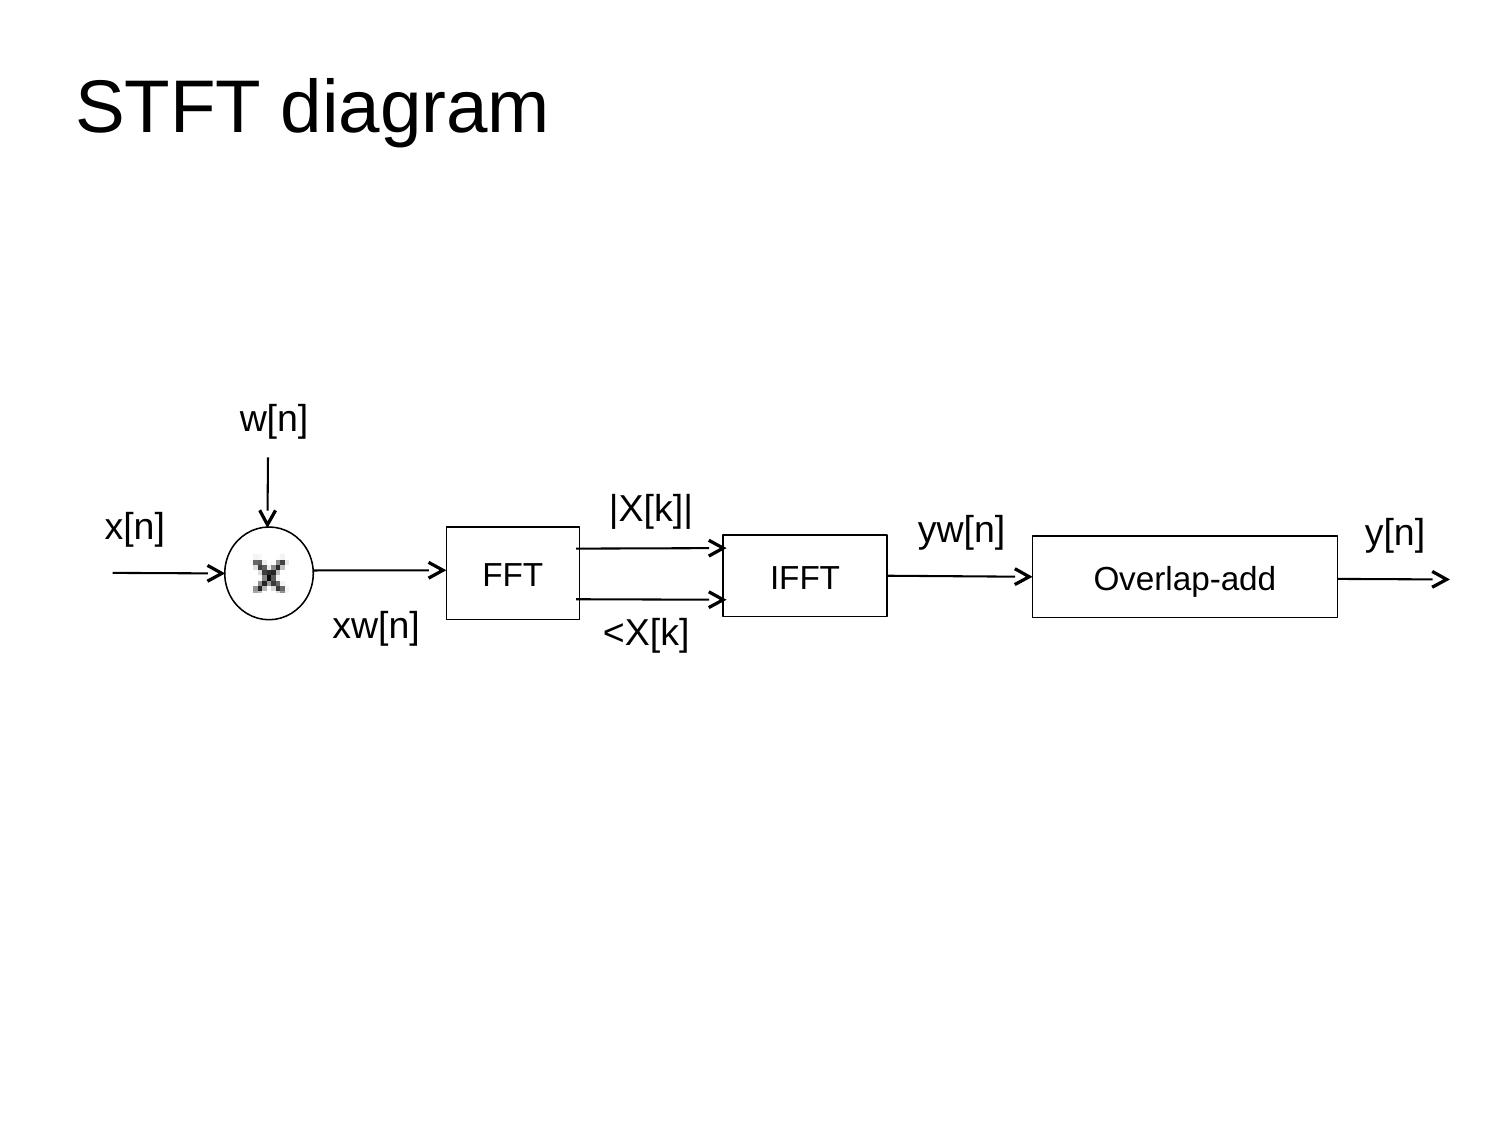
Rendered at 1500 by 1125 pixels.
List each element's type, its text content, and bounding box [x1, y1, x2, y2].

text_box yw[n] [903, 500, 1021, 558]
text_box Overlap-add [1032, 536, 1338, 618]
text_box w[n] [225, 389, 324, 447]
text_box xw[n] [317, 597, 436, 655]
picture [240, 539, 295, 593]
text_box x[n] [89, 498, 181, 555]
text_box y[n] [1350, 504, 1441, 561]
text_box |X[k]| [594, 479, 708, 537]
text_box FFT [446, 526, 580, 620]
text_box IFFT [722, 535, 887, 617]
text_box <X[k] [588, 604, 705, 661]
title STFT diagram [75, 12, 1426, 201]
